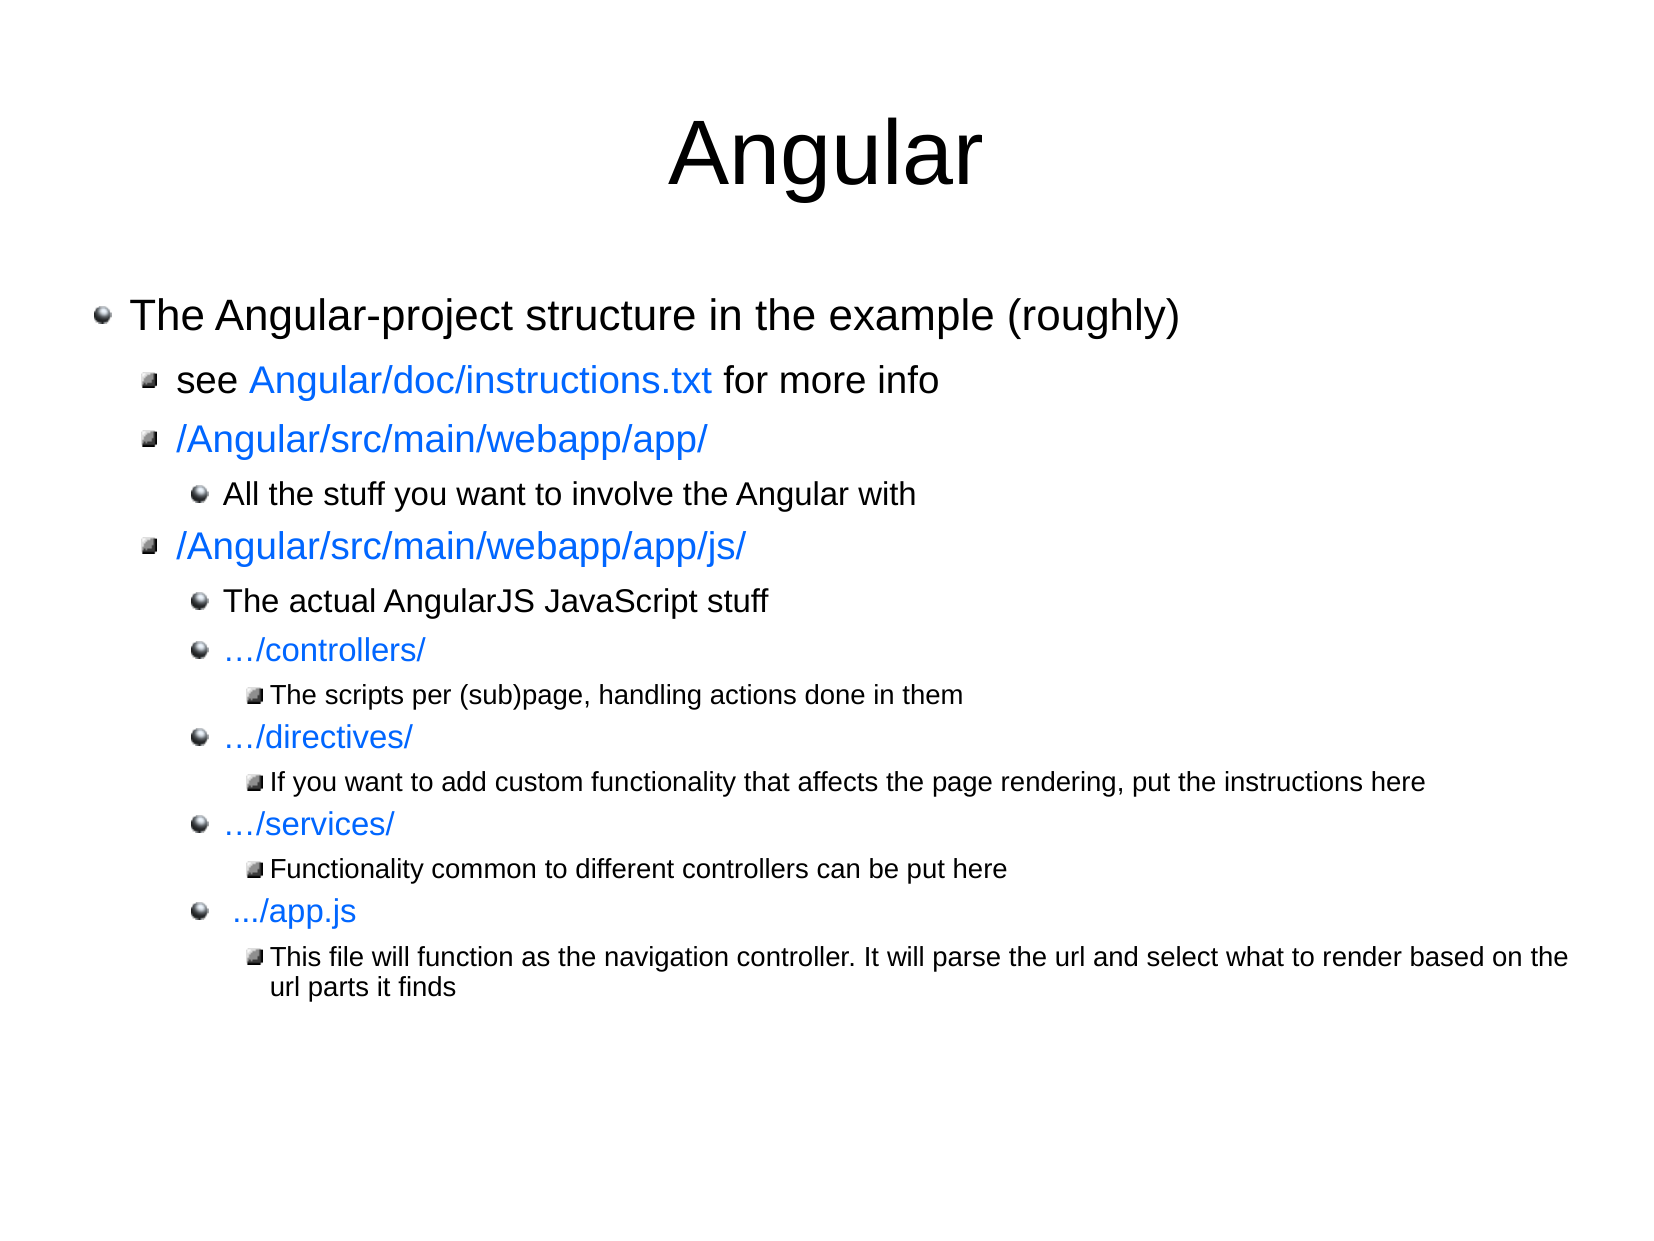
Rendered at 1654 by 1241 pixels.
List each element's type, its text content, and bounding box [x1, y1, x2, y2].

title Angular [82, 49, 1571, 257]
list The Angular-project structure in the example (roughly) see Angular/doc/instructions.txt for more info /Angular/src/main/webapp/app/ All the stuff you want to involve the Angular with /Angular/src/main/webapp/app/js/ The actual AngularJS JavaScript stuff …/controllers/ The scripts per (sub)page, handling actions done in them …/directives/ If you want to add custom functionality that affects the page rendering, put the instructions here …/services/ Functionality common to different controllers can be put here .../app.js This file will function as the navigation controller. It will parse the url and select what to render based on the url parts it finds [82, 290, 1571, 1010]
